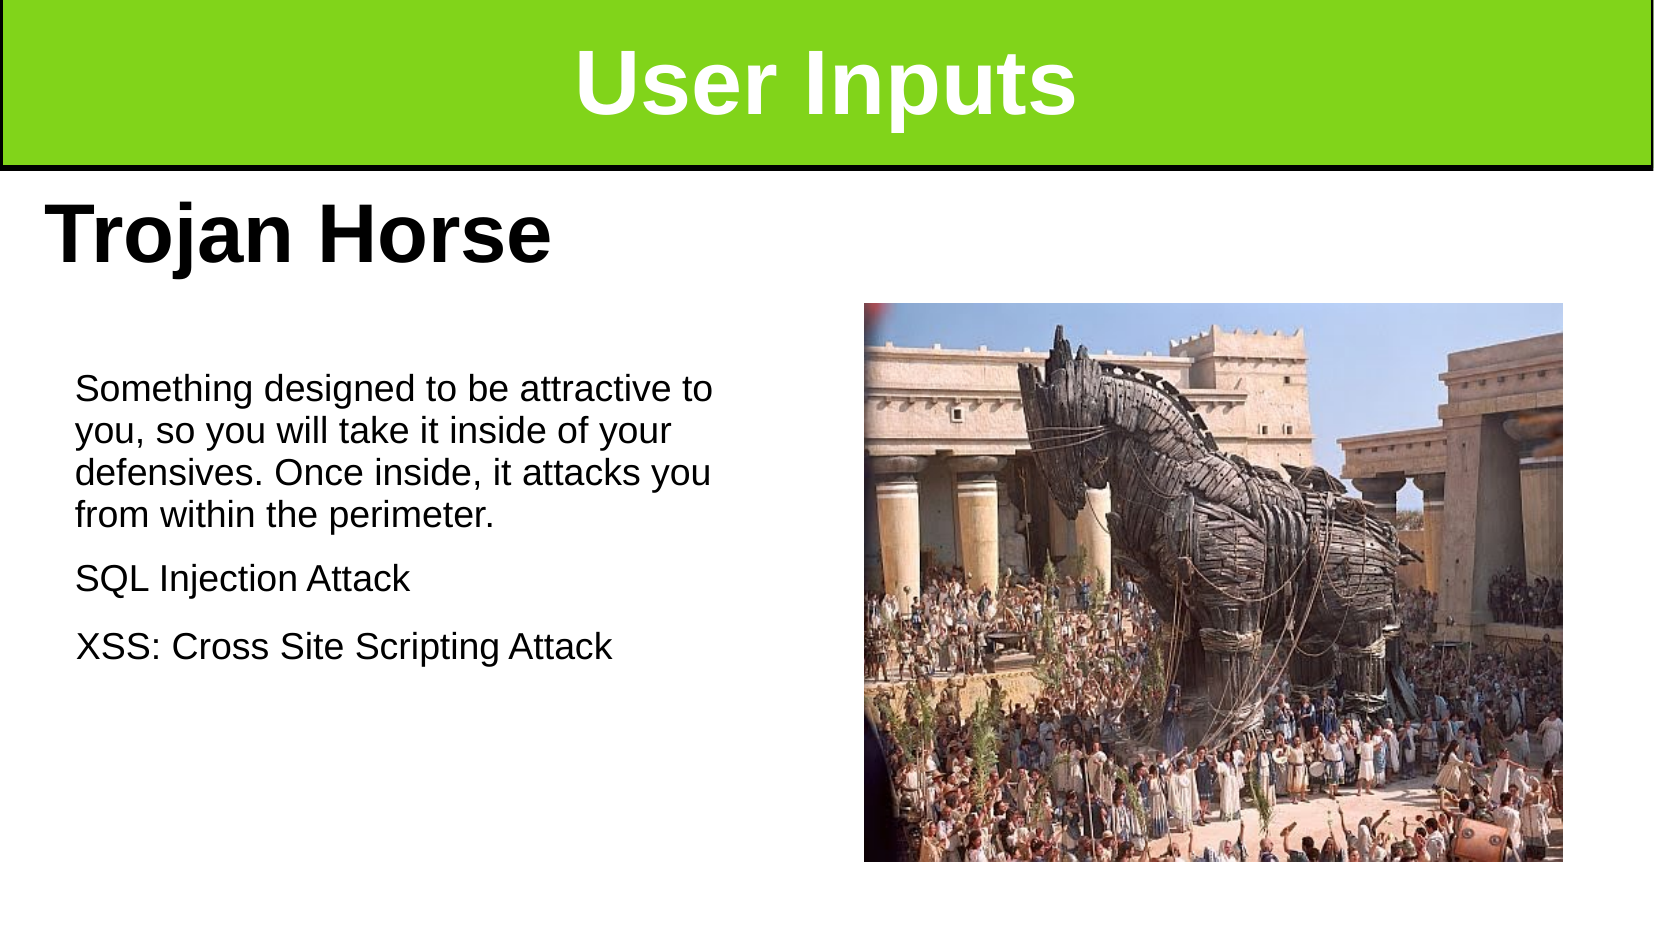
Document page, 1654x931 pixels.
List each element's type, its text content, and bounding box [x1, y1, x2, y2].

text_box XSS: Cross Site Scripting Attack [61, 618, 782, 676]
text_box SQL Injection Attack [60, 550, 781, 608]
title User Inputs [0, 0, 1654, 169]
text_box Something designed to be attractive to you, so you will take it inside of your defensives. Once inside, it attacks you from within the perimeter. [59, 359, 780, 543]
text_box Trojan Horse [29, 179, 675, 288]
picture [864, 303, 1563, 862]
